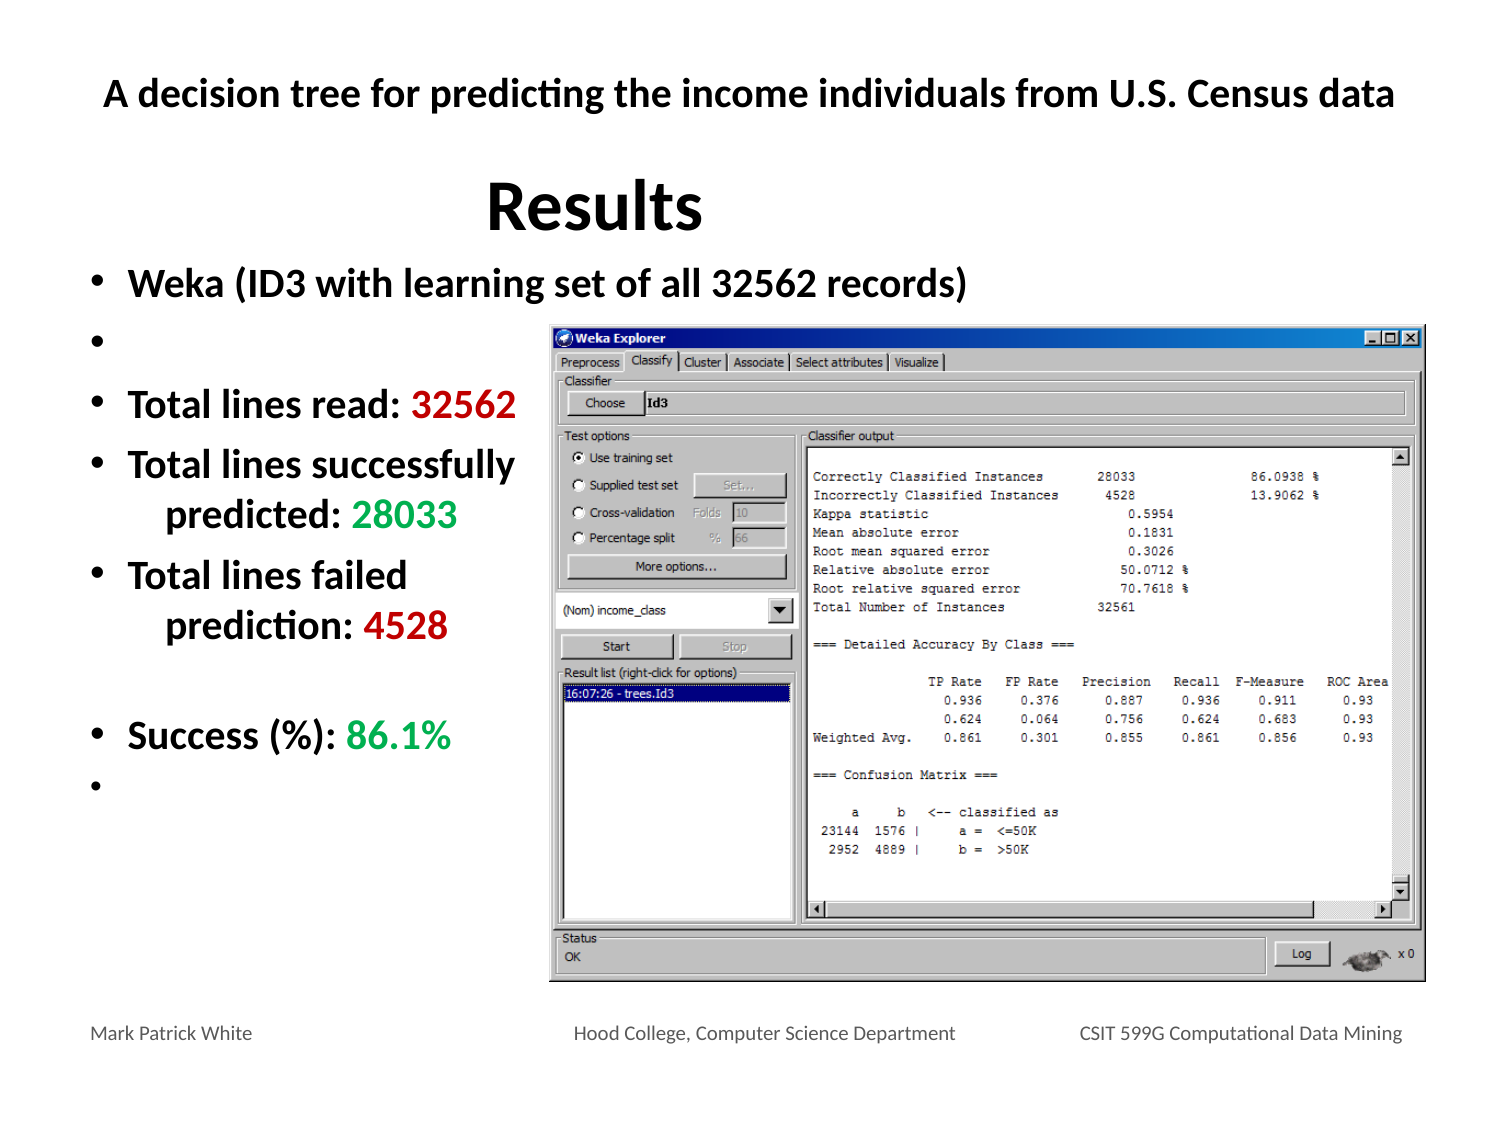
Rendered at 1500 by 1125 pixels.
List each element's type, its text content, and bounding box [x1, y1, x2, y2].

text_box Mark Patrick White Hood College, Computer Science Department CSIT 599G Computational Data Mining [75, 1012, 1426, 1053]
title A decision tree for predicting the income individuals from U.S. Census data [75, 45, 1426, 138]
list Results Weka (ID3 with learning set of all 32562 records) Total lines read: 32562 Total lines successfully predicted: 28033 Total lines failed prediction: 4528 Success (%): 86.1% [75, 149, 1426, 951]
picture [549, 324, 1426, 982]
